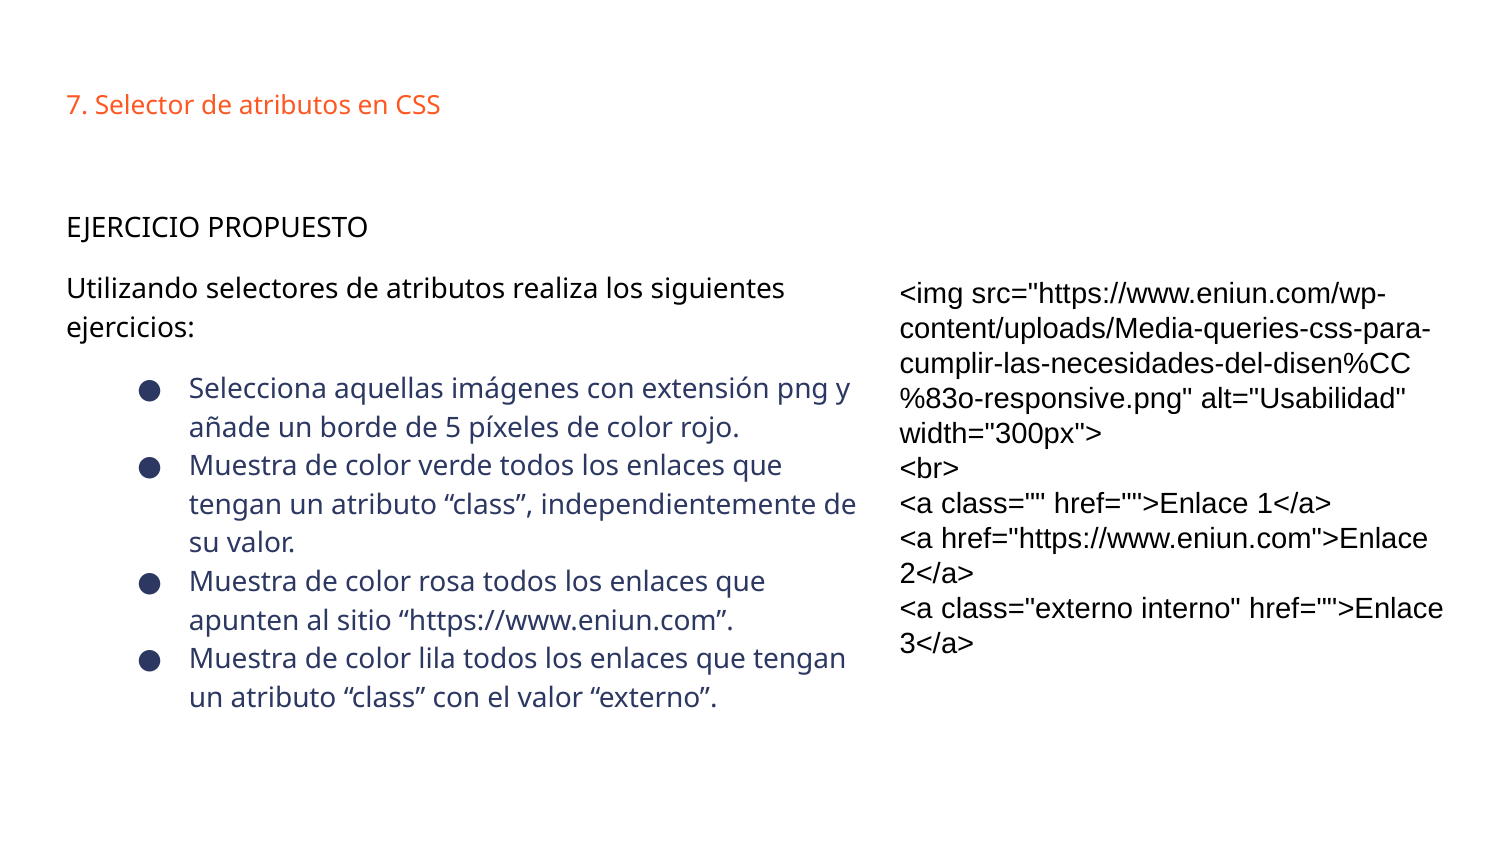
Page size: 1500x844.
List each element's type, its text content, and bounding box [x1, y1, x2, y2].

title 7. Selector de atributos en CSS [51, 72, 1449, 167]
list EJERCICIO PROPUESTO Utilizando selectores de atributos realiza los siguientes ejercicios: Selecciona aquellas imágenes con extensión png y añade un borde de 5 píxeles de color rojo. Muestra de color verde todos los enlaces que tengan un atributo “class”, independientemente de su valor. Muestra de color rosa todos los enlaces que apunten al sitio “https://www.eniun.com”. Muestra de color lila todos los enlaces que tengan un atributo “class” con el valor “externo”. [51, 189, 885, 750]
text_box <img src="https://www.eniun.com/wp-content/uploads/Media-queries-css-para-cumplir-las-necesidades-del-disen%CC%83o-responsive.png" alt="Usabilidad" width="300px"> <br> <a class="" href="">Enlace 1</a> <a href="https://www.eniun.com">Enlace 2</a> <a class="externo interno" href="">Enlace 3</a> [884, 259, 1469, 675]
